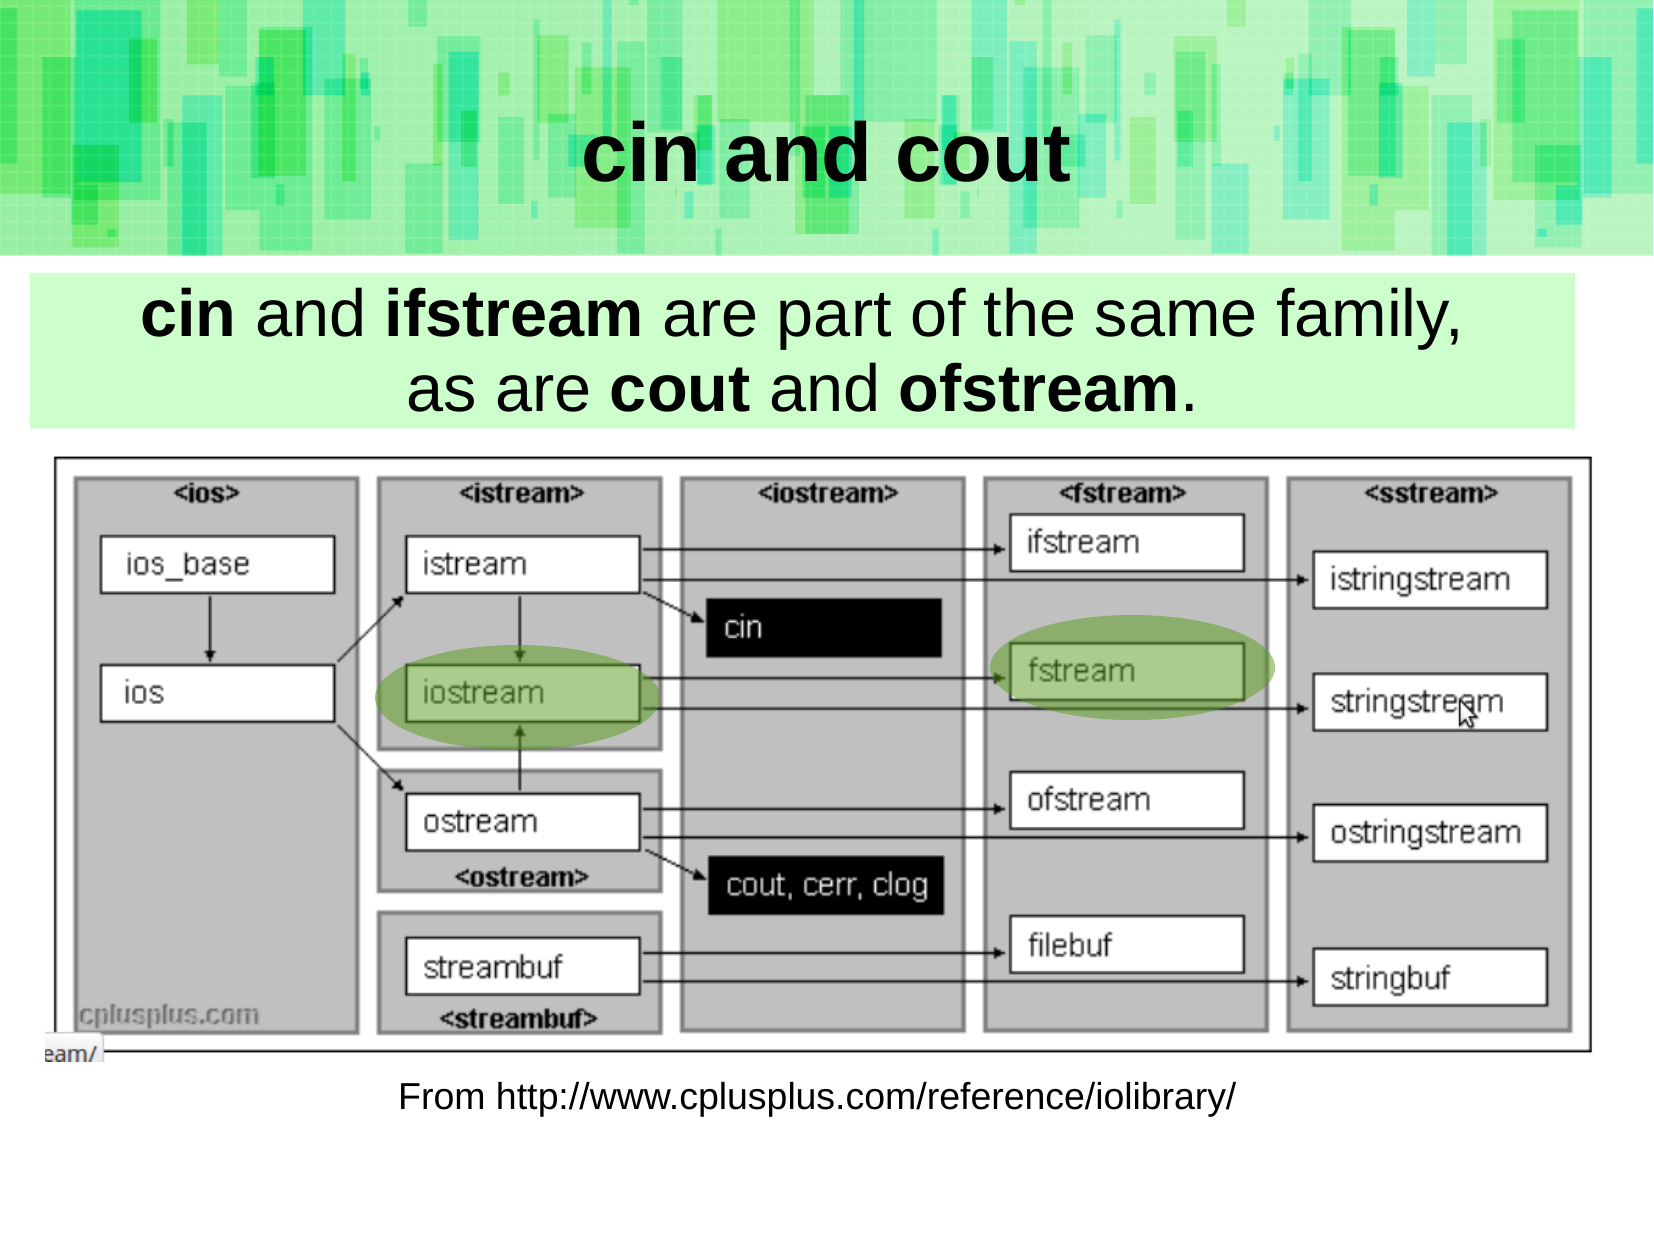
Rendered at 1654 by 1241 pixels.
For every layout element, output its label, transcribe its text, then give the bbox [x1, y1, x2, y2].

picture [0, 0, 1654, 1241]
text_box [375, 645, 661, 751]
text_box From http://www.cplusplus.com/reference/iolibrary/ [45, 1068, 1591, 1126]
title cin and cout [82, 49, 1571, 257]
text_box cin and ifstream are part of the same family, as are cout and ofstream. [30, 272, 1576, 429]
text_box [990, 615, 1276, 721]
